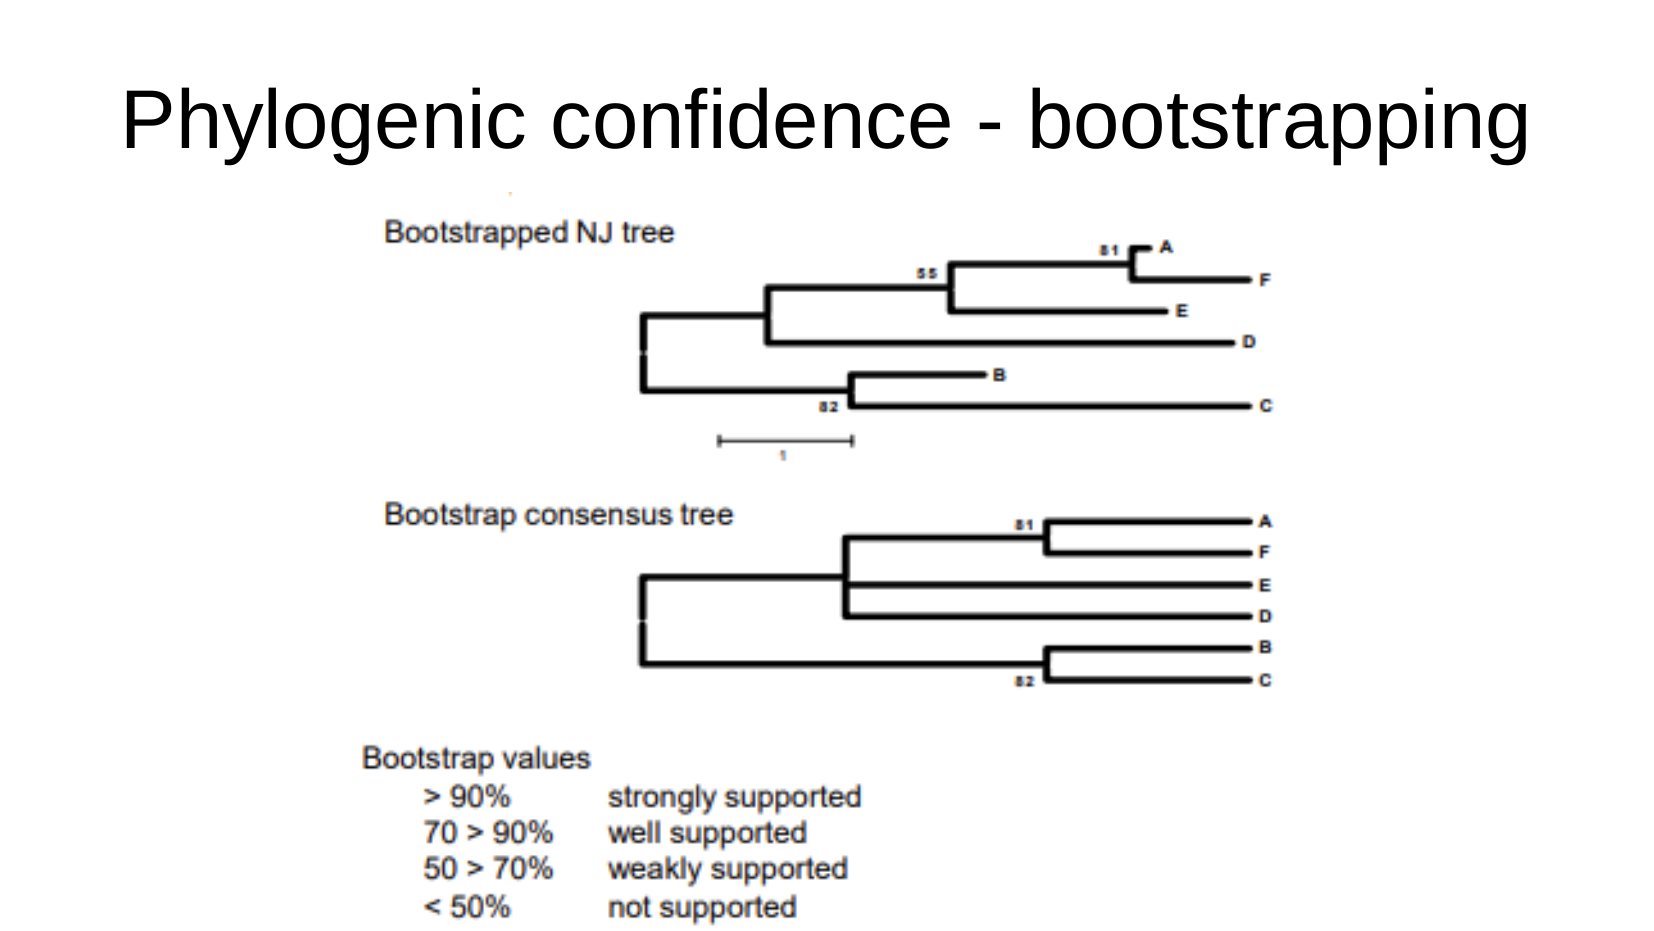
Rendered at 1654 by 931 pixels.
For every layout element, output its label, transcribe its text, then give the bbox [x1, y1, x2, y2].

title Phylogenic confidence - bootstrapping [82, 37, 1571, 193]
picture [320, 192, 1333, 931]
